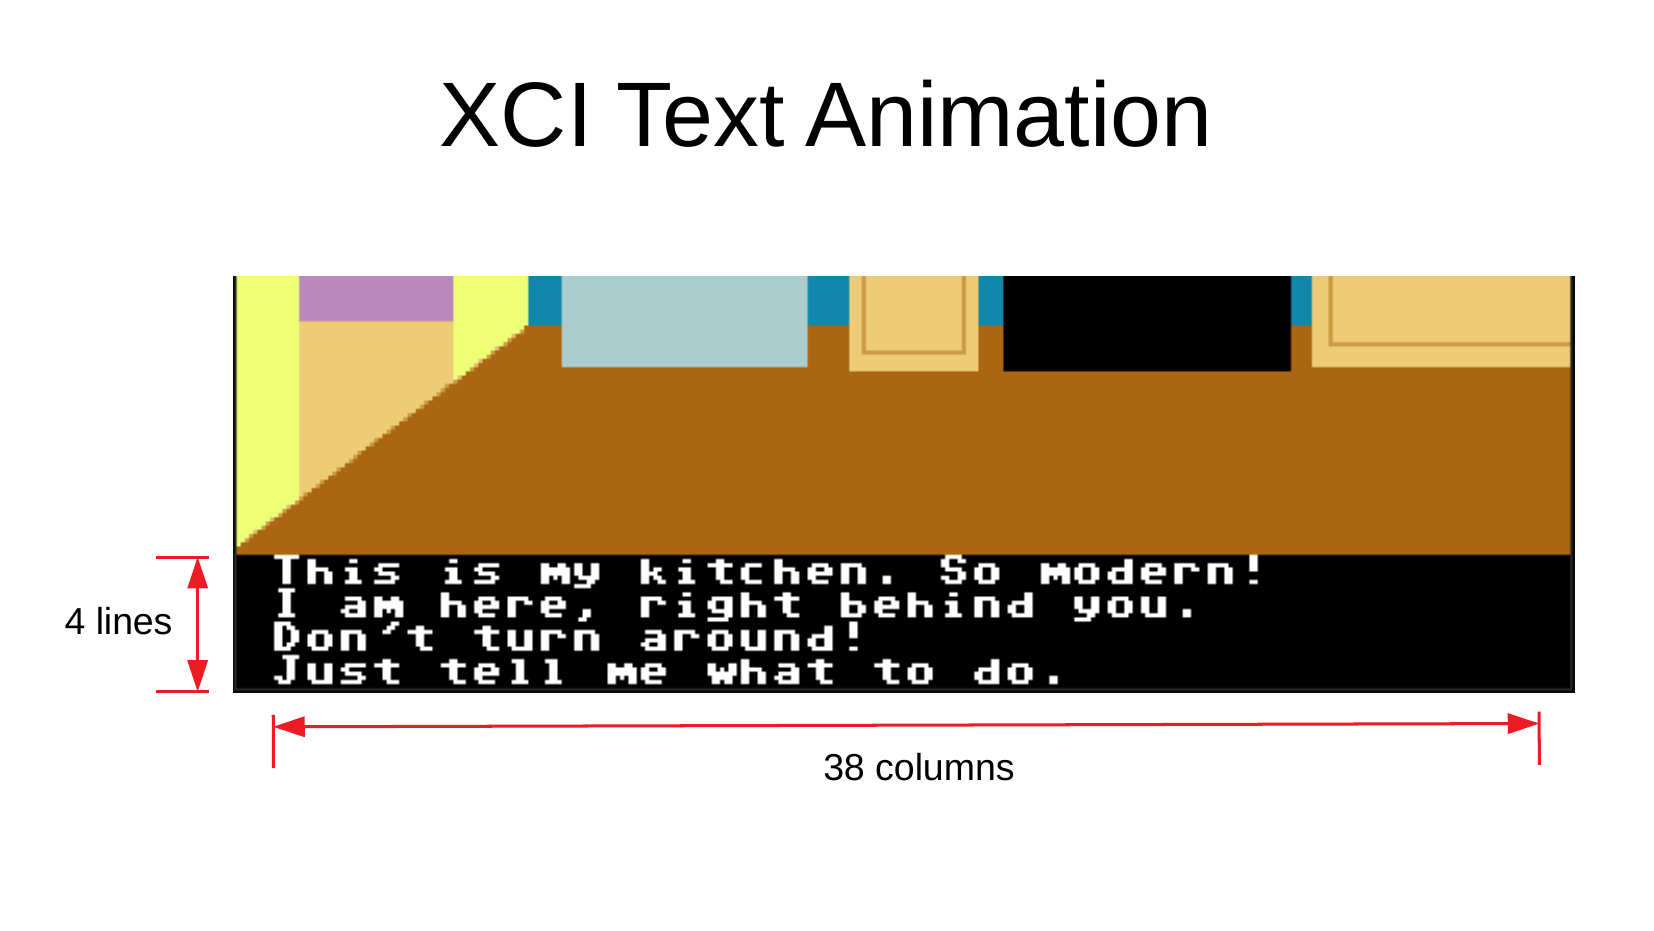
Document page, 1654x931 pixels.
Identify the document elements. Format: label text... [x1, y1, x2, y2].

title XCI Text Animation [82, 37, 1571, 193]
text_box 4 lines [49, 592, 188, 650]
picture [233, 276, 1575, 693]
text_box 38 columns [808, 739, 1030, 797]
